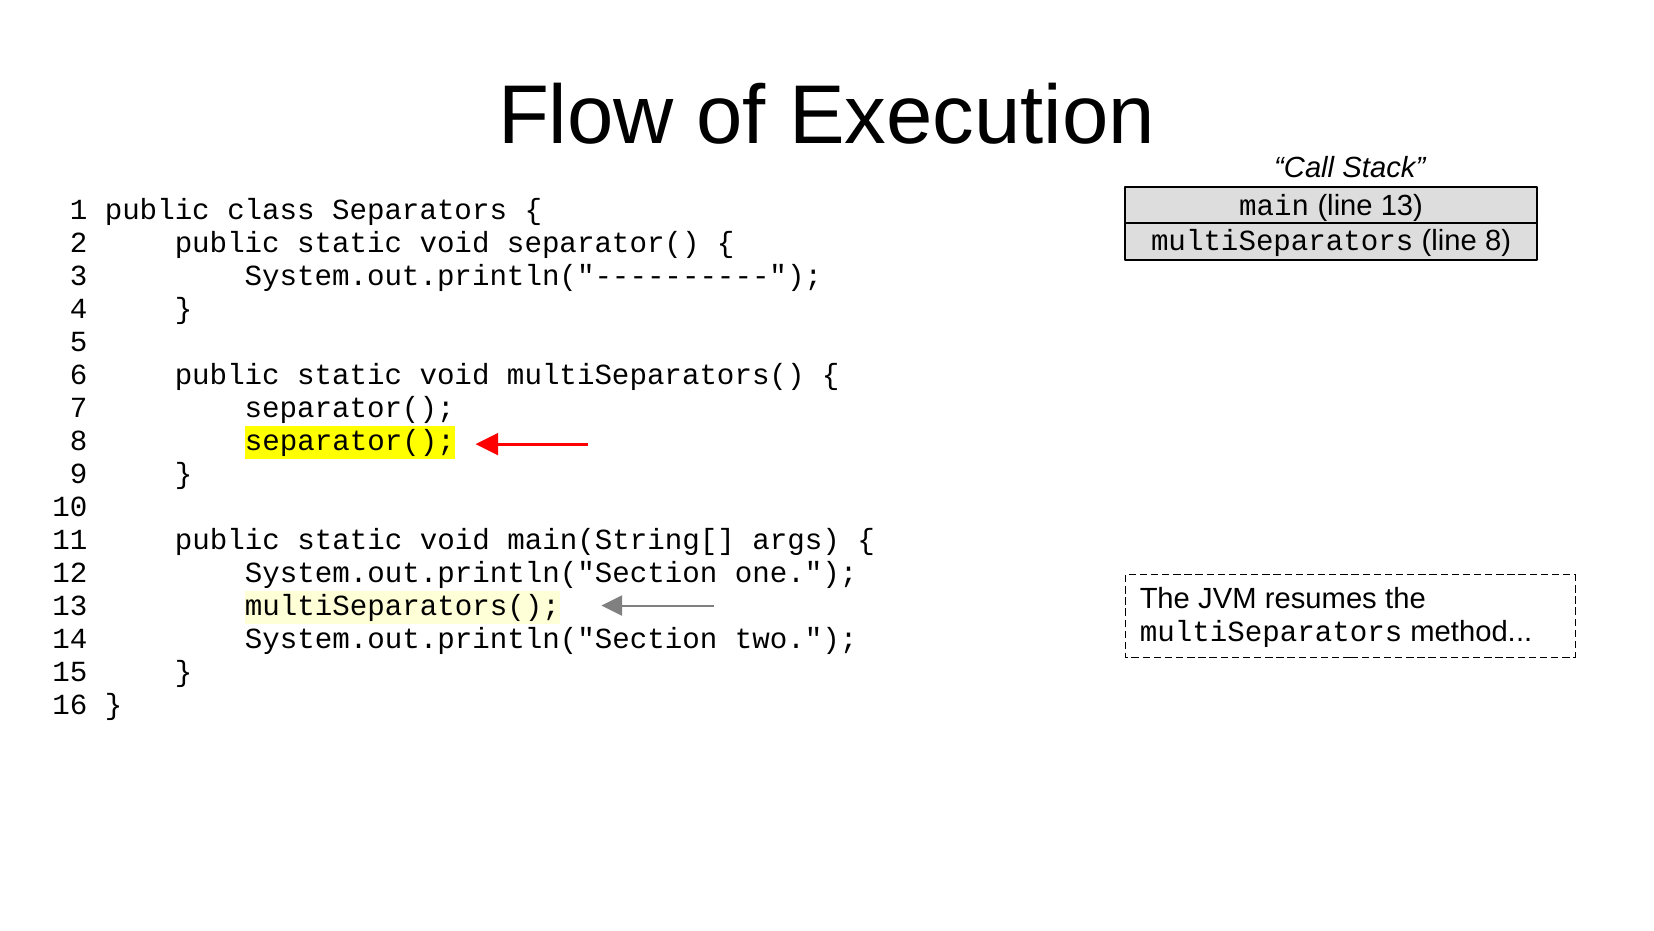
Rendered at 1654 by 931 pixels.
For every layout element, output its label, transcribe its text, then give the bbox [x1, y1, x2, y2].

title Flow of Execution [82, 37, 1571, 193]
text_box “Call Stack” [1259, 144, 1441, 187]
text_box multiSeparators (line 8) [1124, 222, 1538, 261]
text_box 1 public class Separators { 2 public static void separator() { 3 System.out.println("----------"); 4 } 5 6 public static void multiSeparators() { 7 separator(); 8 separator(); 9 } 10 11 public static void main(String[] args) { 12 System.out.println("Section one."); 13 multiSeparators(); 14 System.out.println("Section two."); 15 } 16 } [37, 187, 893, 731]
text_box The JVM resumes the multiSeparators method... [1125, 574, 1576, 658]
text_box main (line 13) [1124, 187, 1538, 222]
